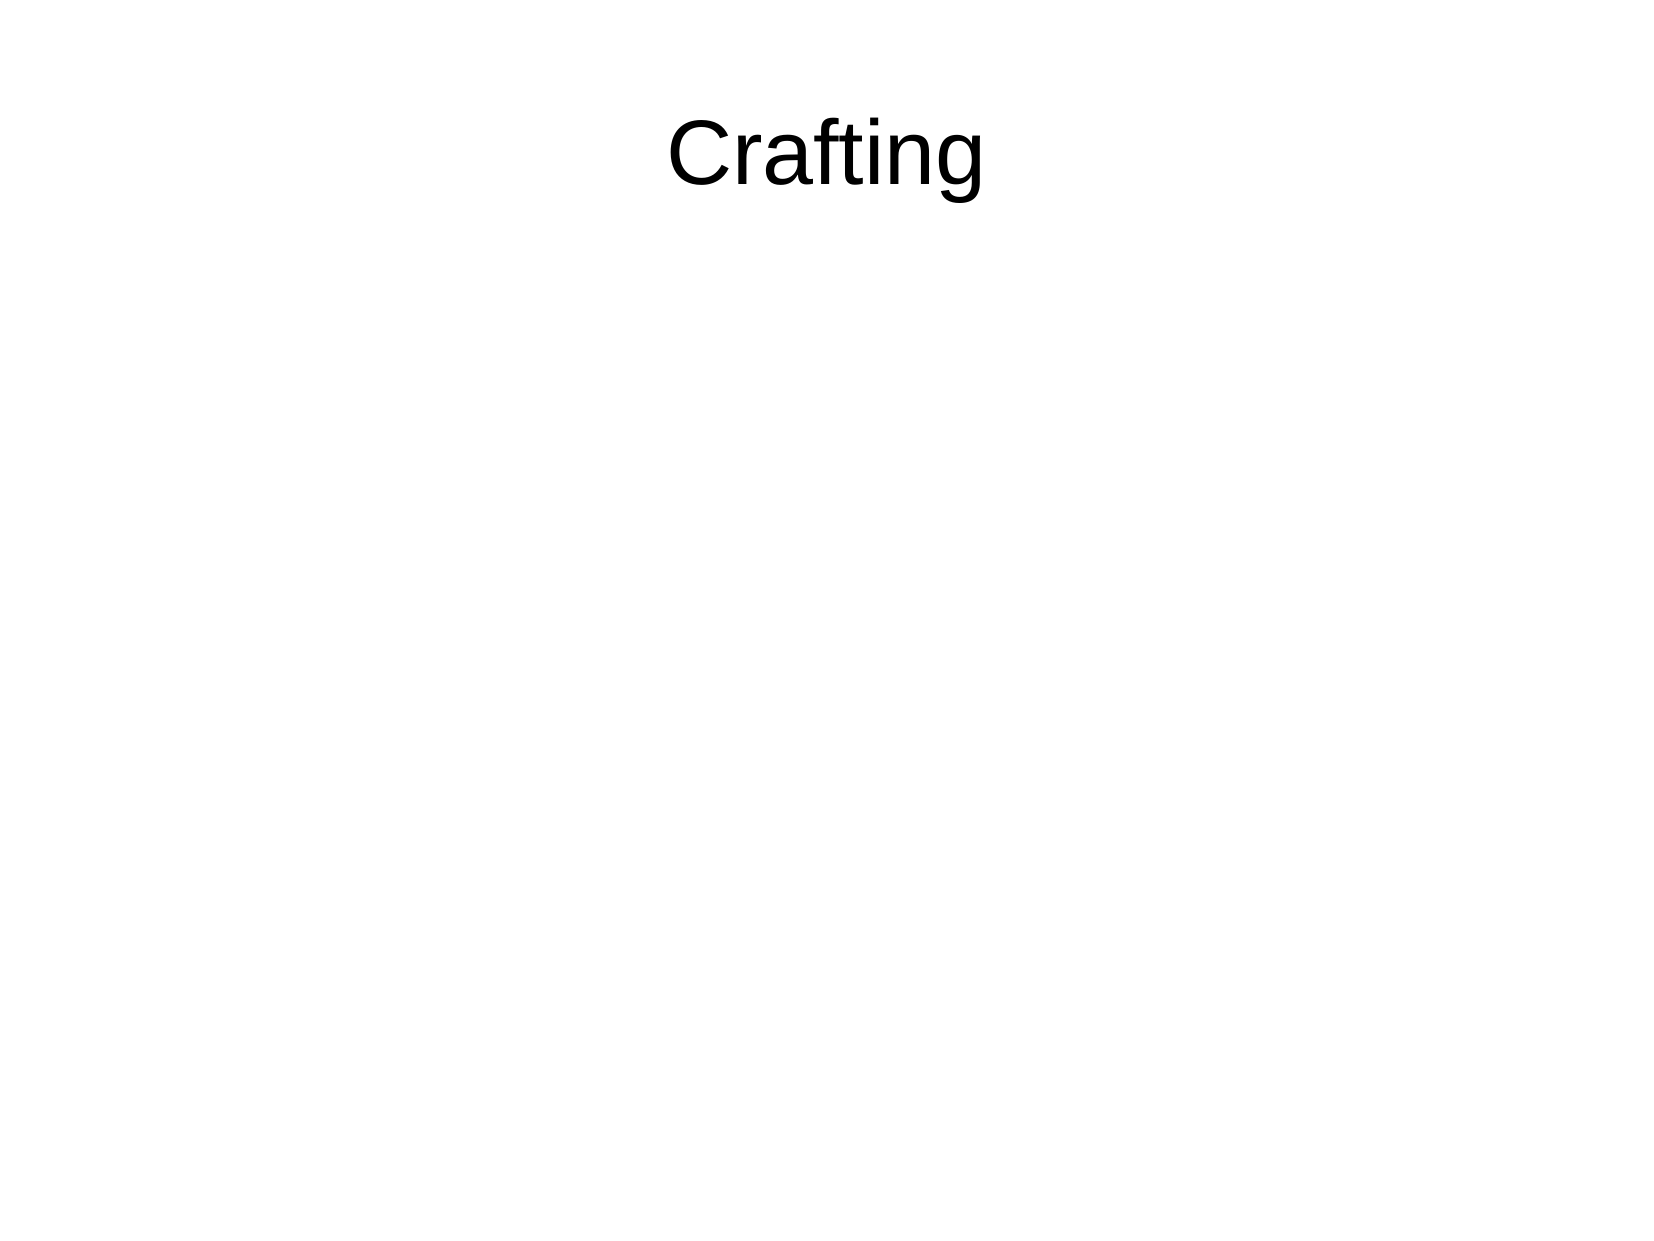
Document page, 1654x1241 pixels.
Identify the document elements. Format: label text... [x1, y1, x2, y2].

title Crafting [82, 49, 1571, 257]
